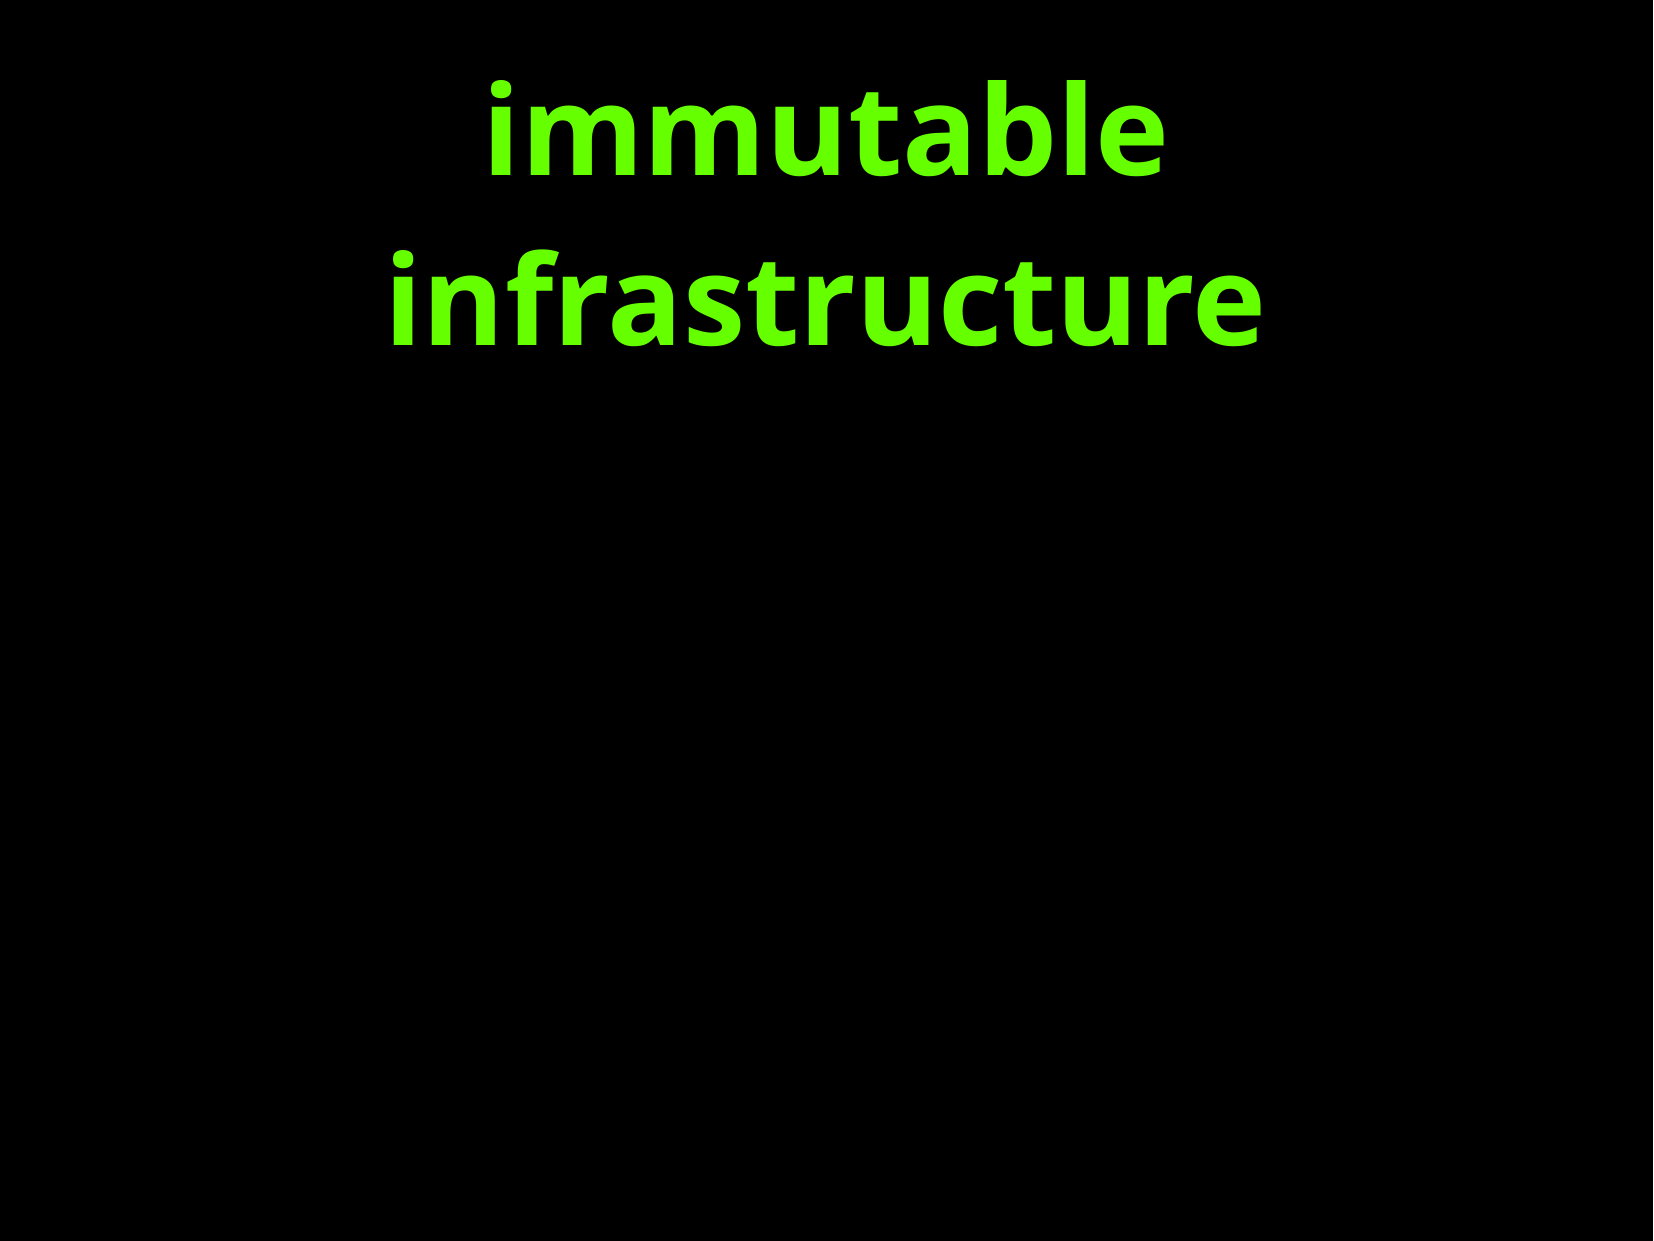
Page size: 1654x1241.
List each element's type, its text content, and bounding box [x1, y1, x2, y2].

title immutable infrastructure [82, 34, 1571, 390]
